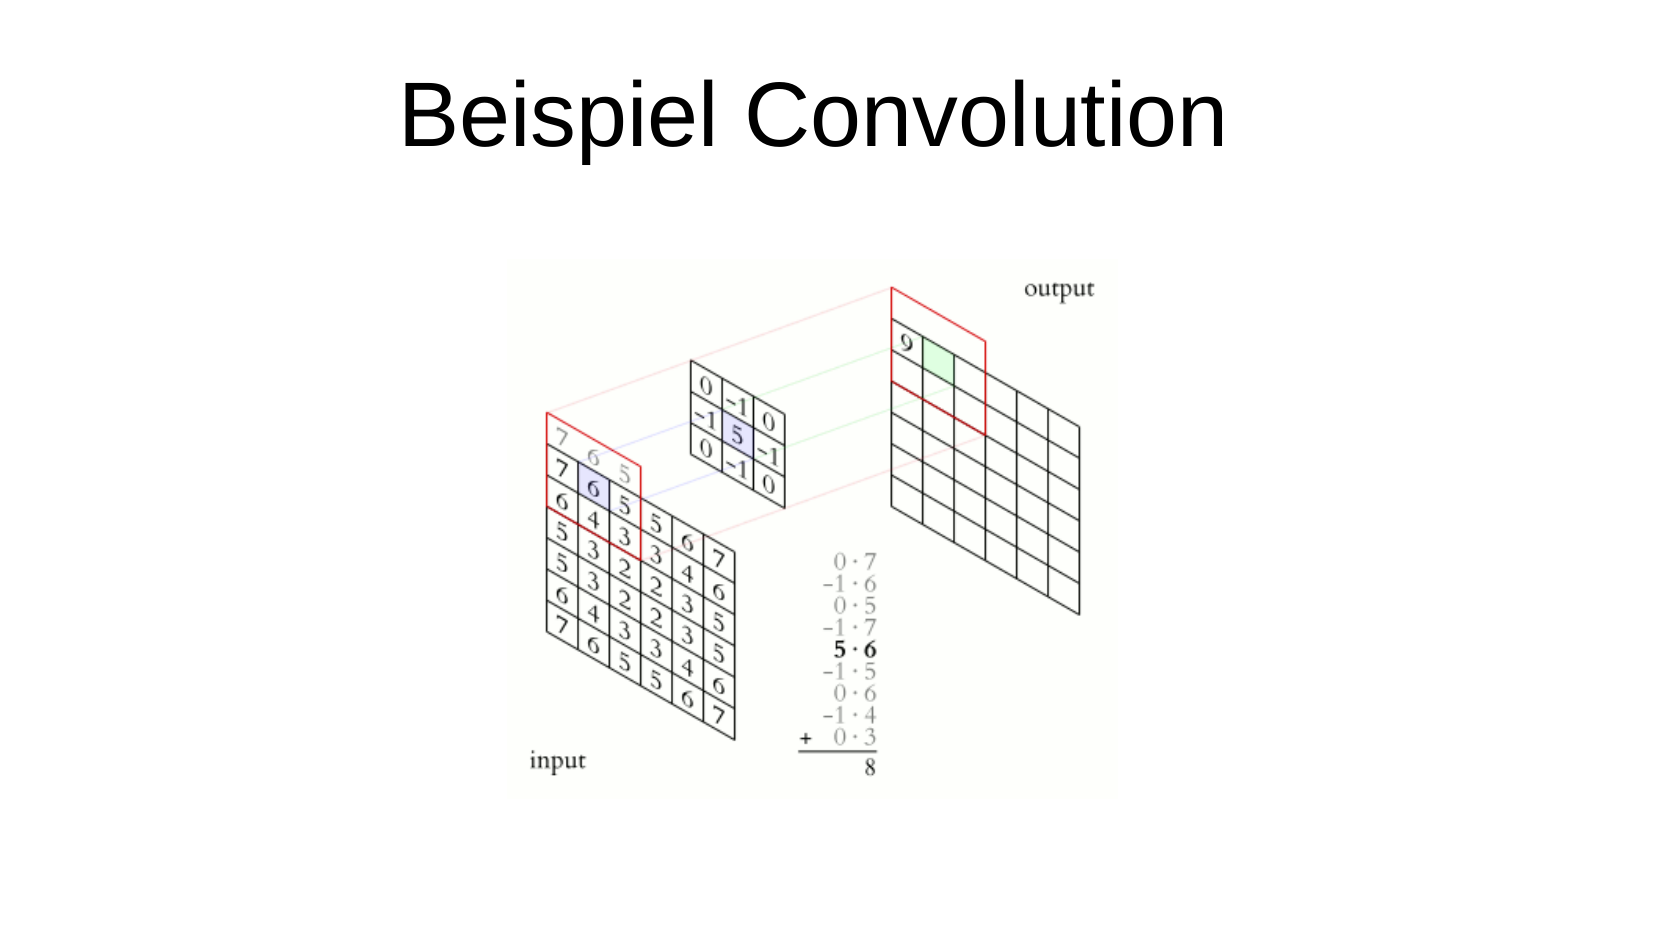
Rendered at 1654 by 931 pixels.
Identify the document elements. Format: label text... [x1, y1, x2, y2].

picture [507, 259, 1118, 799]
title Beispiel Convolution [82, 37, 1571, 193]
